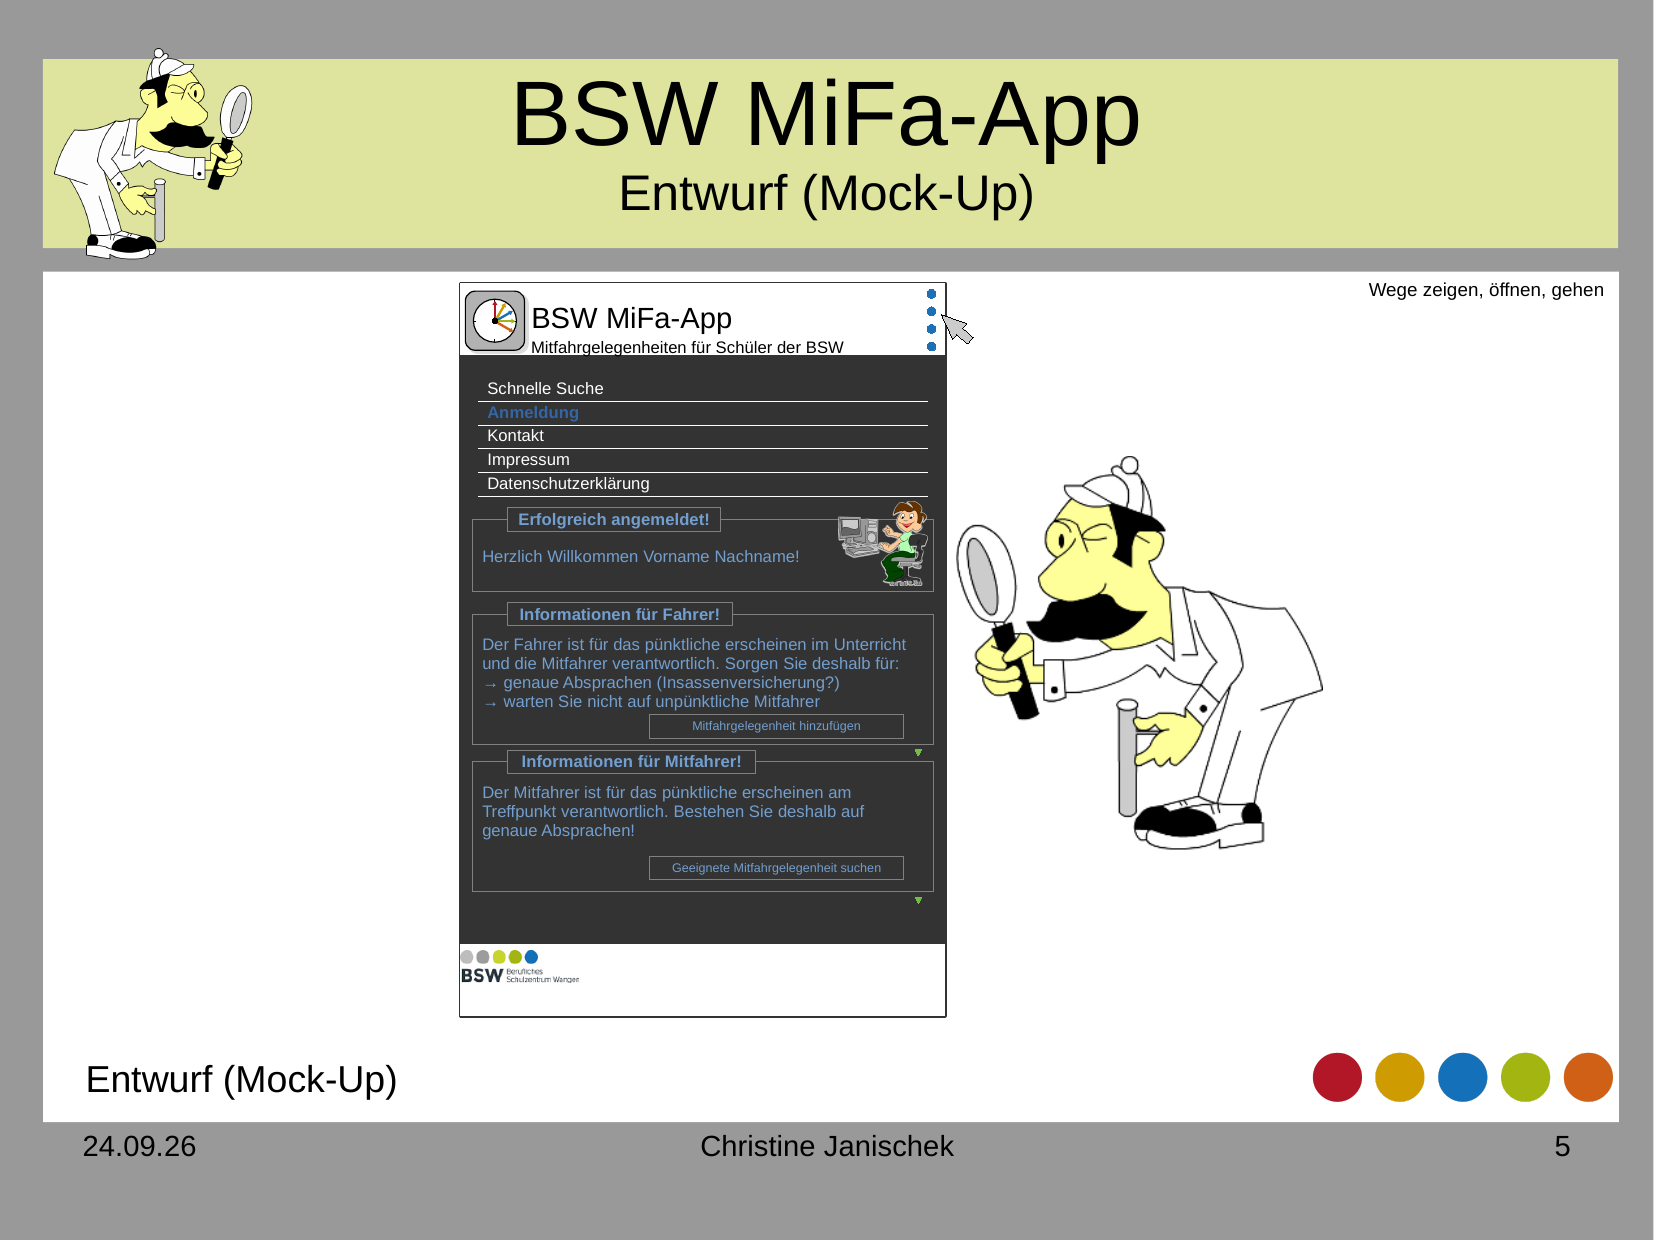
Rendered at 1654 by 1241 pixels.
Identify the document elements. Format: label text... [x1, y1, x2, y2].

picture [955, 456, 1323, 851]
picture [1311, 1051, 1616, 1106]
text_box Kontakt [472, 419, 591, 442]
text_box Informationen für Mitfahrer! [507, 750, 756, 774]
text_box Der Mitfahrer ist für das pünktliche erscheinen am Treffpunkt verantwortlich. Bestehen Sie deshalb auf genaue Absprachen! [467, 775, 934, 848]
text_box Datenschutzerklärung [472, 466, 674, 501]
text_box [460, 283, 974, 1016]
text_box Der Fahrer ist für das pünktliche erscheinen im Unterricht und die Mitfahrer verantwortlich. Sorgen Sie deshalb für: → genaue Absprachen (Insassenversicherung?) → warten Sie nicht auf unpünktliche Mitfahrer [467, 628, 934, 719]
text_box Informationen für Fahrer! [507, 602, 733, 626]
text_box Anmeldung [472, 406, 626, 430]
picture [54, 48, 253, 260]
text_box Mitfahrgelegenheit hinzufügen [649, 714, 904, 739]
title BSW MiFa-App Entwurf (Mock-Up) [82, 62, 1571, 221]
text_box BSW MiFa-App [523, 294, 751, 330]
picture [460, 950, 579, 983]
text_box Mitfahrgelegenheiten für Schüler der BSW [516, 330, 875, 384]
text_box Impressum [472, 442, 591, 466]
text_box Entwurf (Mock-Up) [70, 1051, 887, 1109]
text_box Geeignete Mitfahrgelegenheit suchen [649, 856, 904, 880]
text_box Erfolgreich angemeldet! [507, 507, 721, 532]
picture [838, 501, 928, 586]
text_box Herzlich Willkommen Vorname Nachname! [467, 539, 827, 592]
text_box Schnelle Suche [472, 372, 638, 406]
